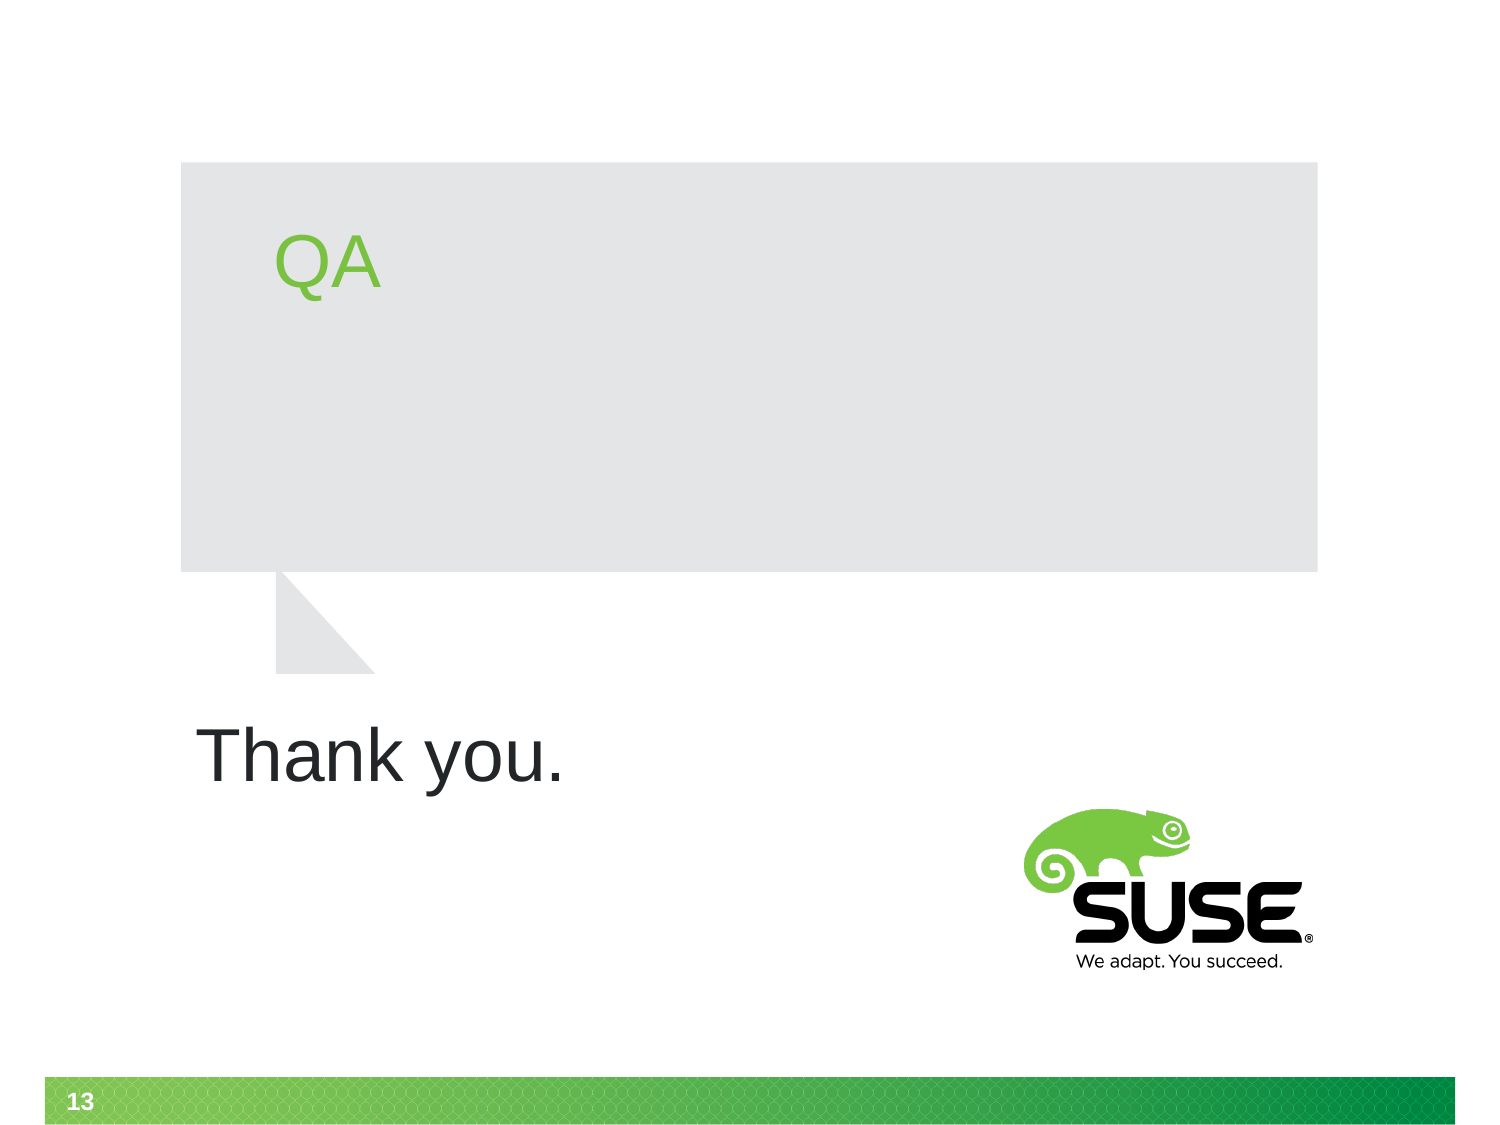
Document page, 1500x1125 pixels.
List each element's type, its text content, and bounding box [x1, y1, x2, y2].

text_box QA [259, 213, 1334, 313]
picture [1024, 809, 1313, 970]
picture [44, 1077, 1456, 1125]
